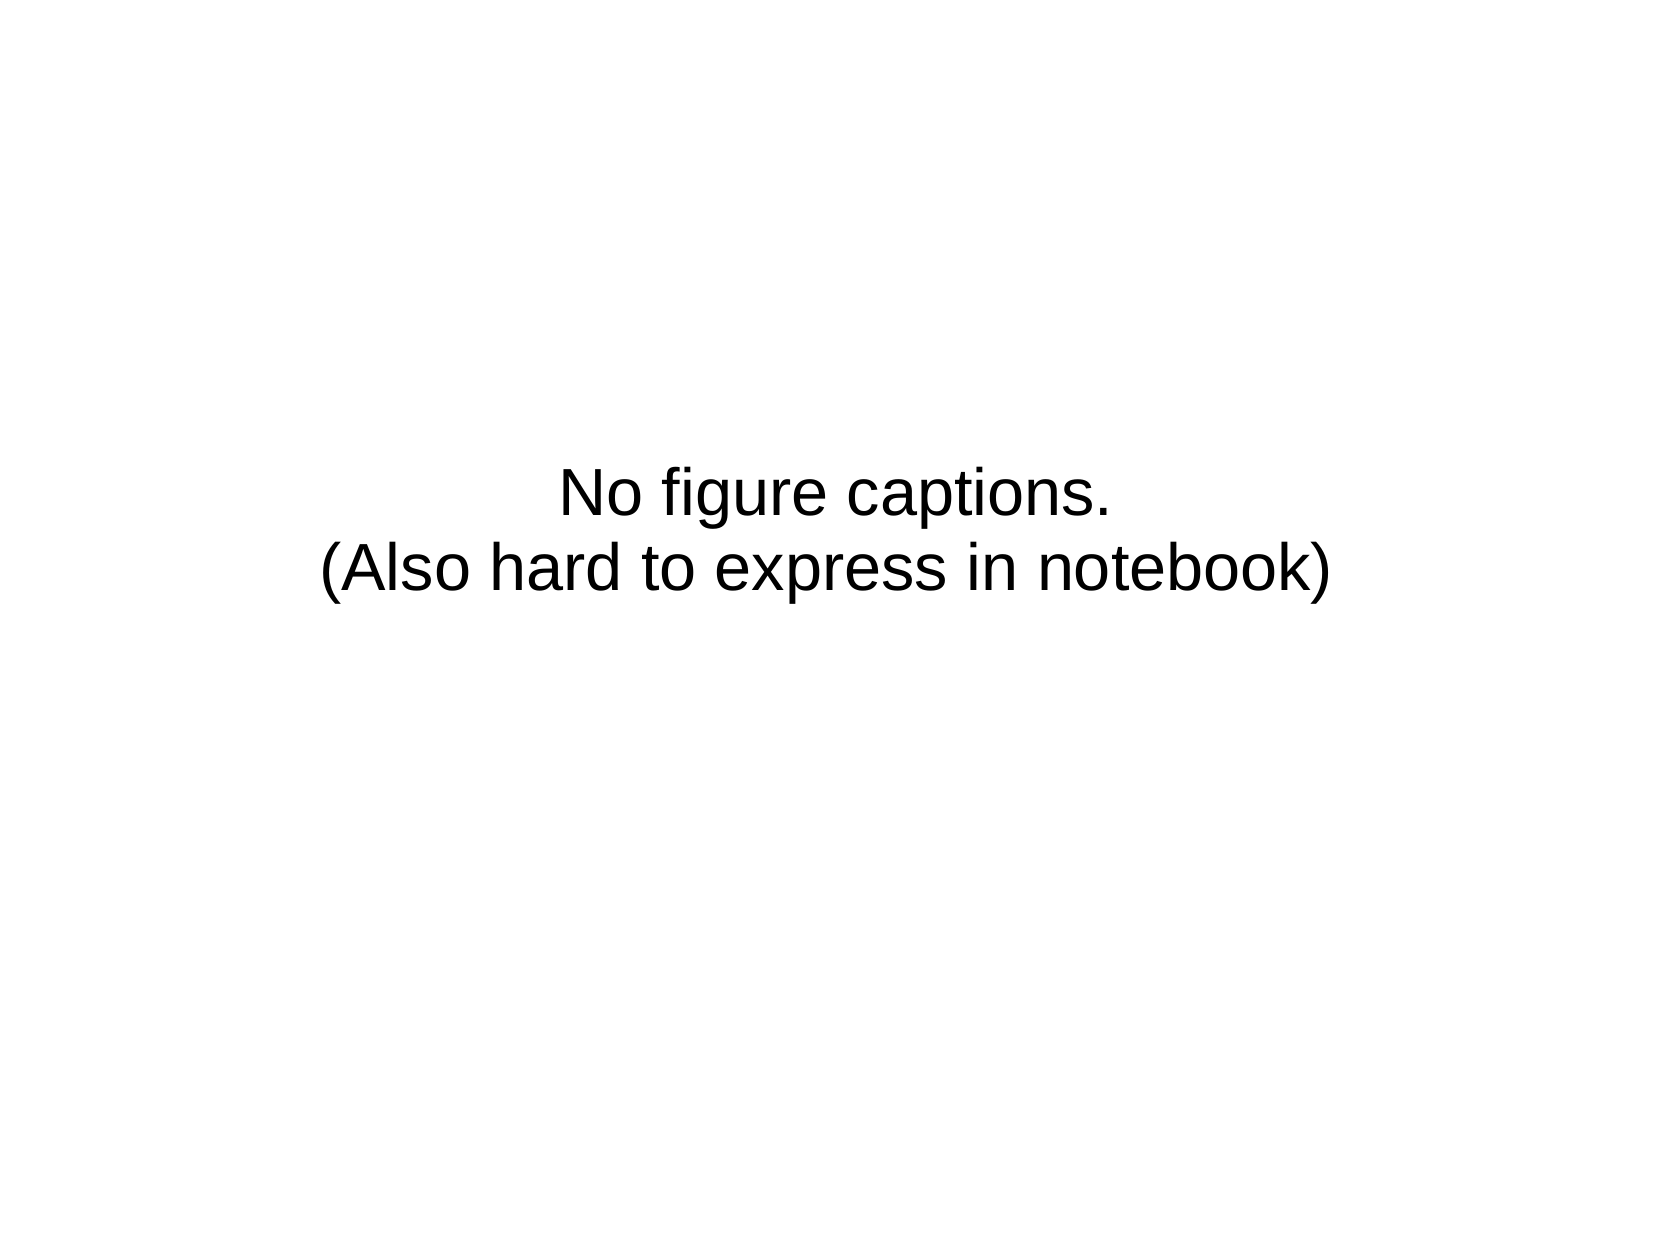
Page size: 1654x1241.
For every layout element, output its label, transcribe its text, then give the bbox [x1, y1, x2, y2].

subtitle No figure captions. (Also hard to express in notebook) [82, 49, 1571, 1010]
